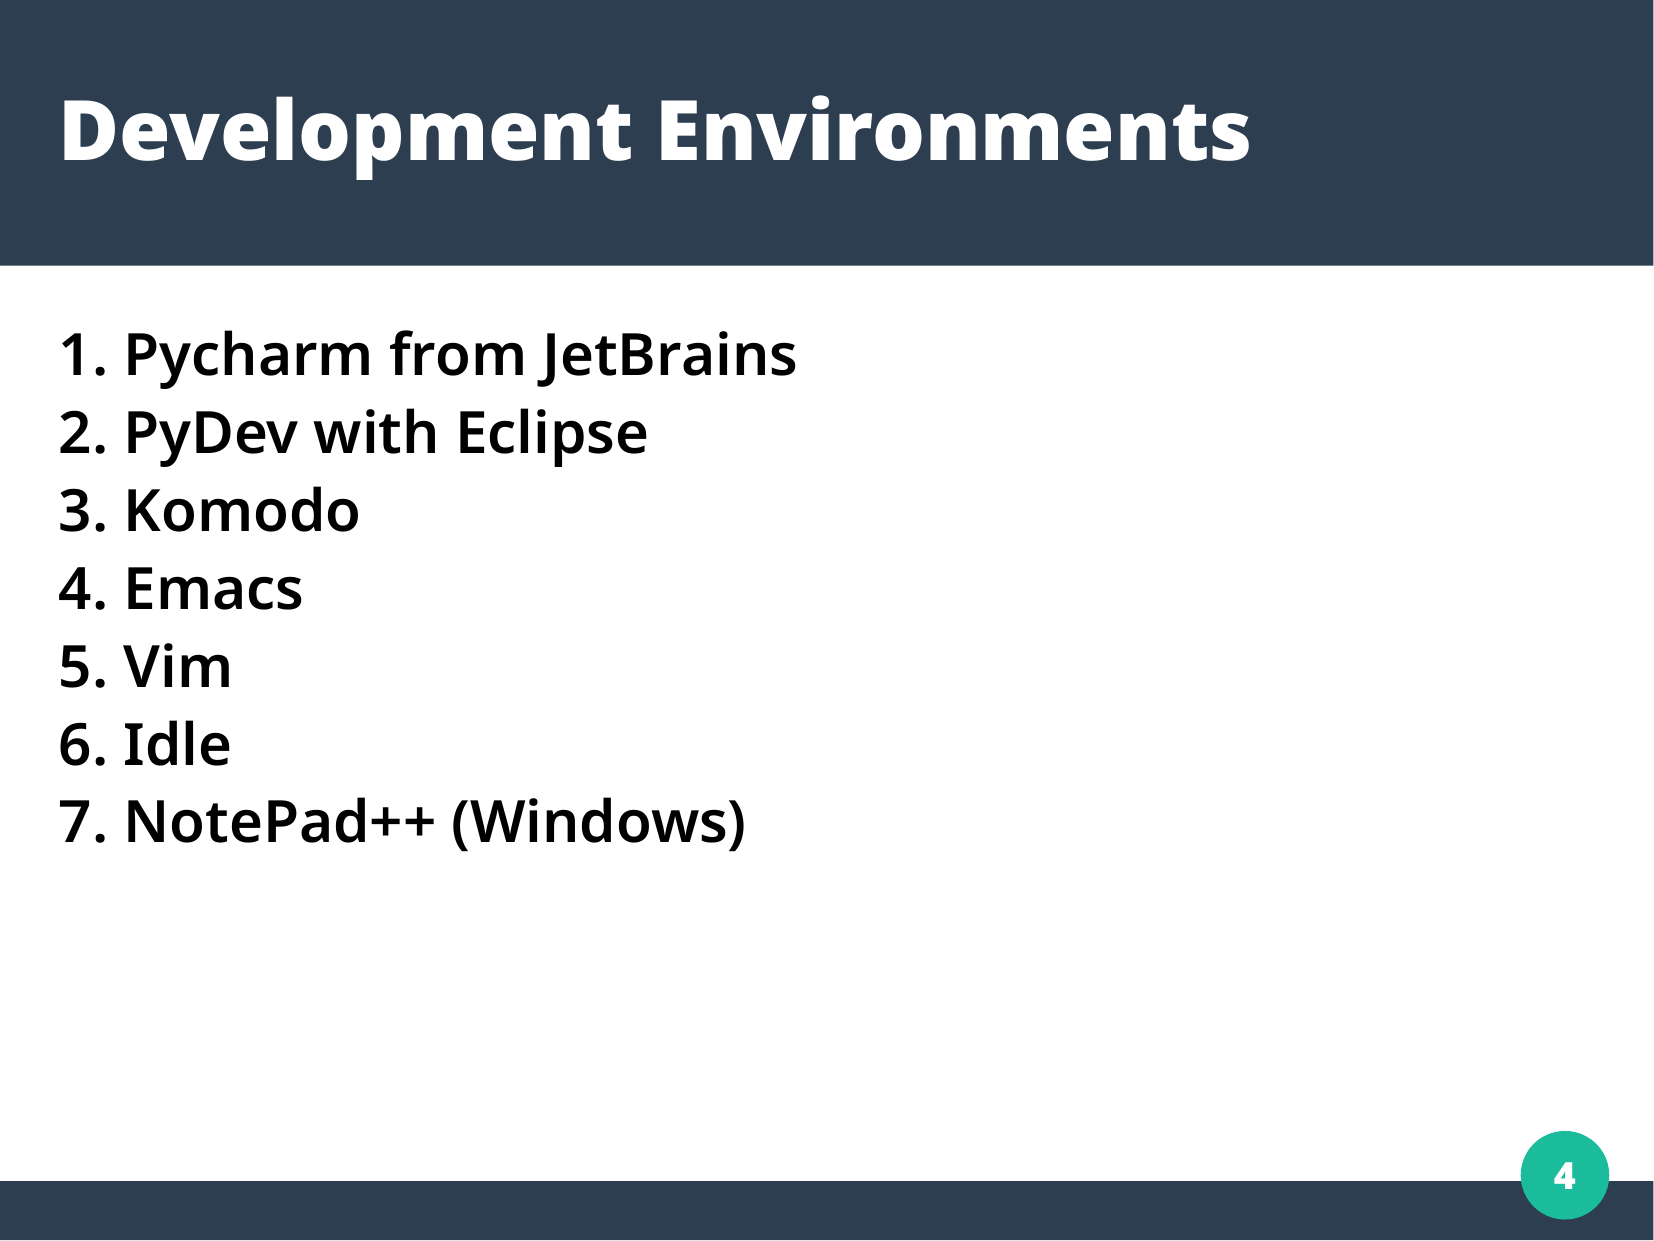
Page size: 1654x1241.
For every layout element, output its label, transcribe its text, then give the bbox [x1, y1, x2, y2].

title Development Environments [59, 49, 1595, 207]
list 1. Pycharm from JetBrains 2. PyDev with Eclipse 3. Komodo 4. Emacs 5. Vim 6. Idle 7. NotePad++ (Windows) [59, 324, 1595, 1152]
